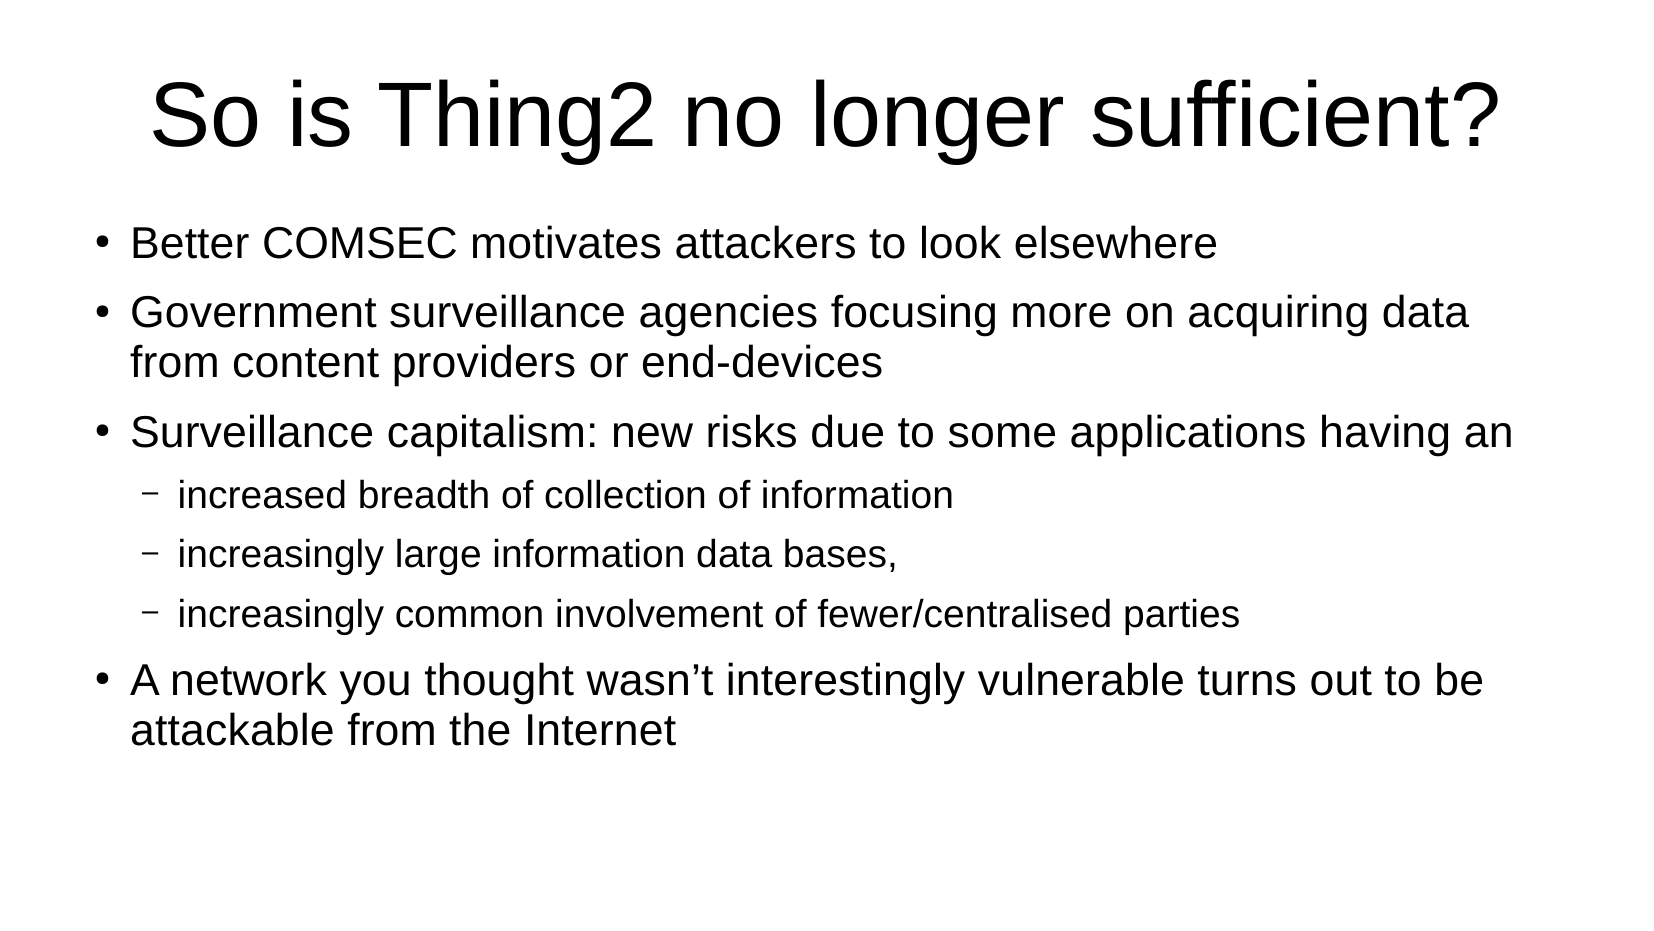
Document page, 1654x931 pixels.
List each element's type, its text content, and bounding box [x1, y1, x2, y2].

list Better COMSEC motivates attackers to look elsewhere Government surveillance agencies focusing more on acquiring data from content providers or end-devices Surveillance capitalism: new risks due to some applications having an increased breadth of collection of information increasingly large information data bases, increasingly common involvement of fewer/centralised parties A network you thought wasn’t interestingly vulnerable turns out to be attackable from the Internet [82, 217, 1571, 758]
title So is Thing2 no longer sufficient? [82, 37, 1571, 193]
